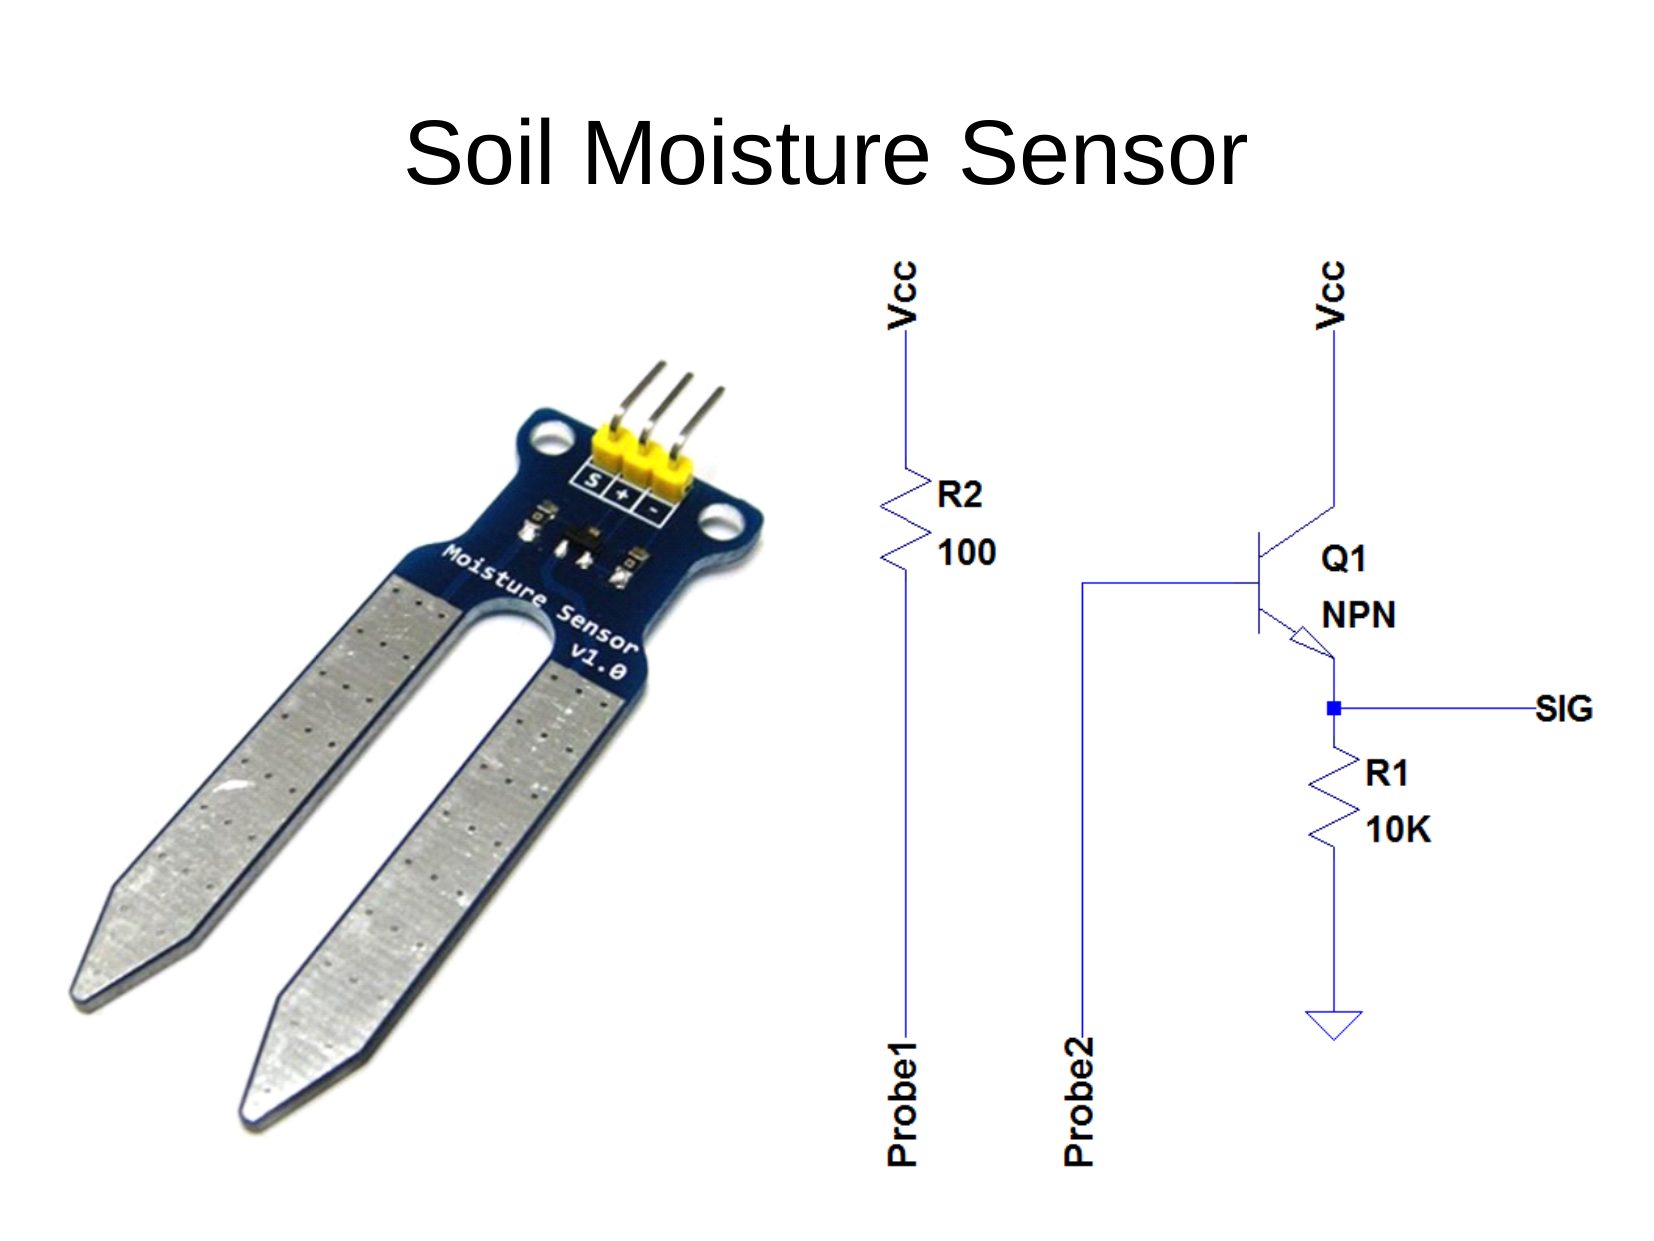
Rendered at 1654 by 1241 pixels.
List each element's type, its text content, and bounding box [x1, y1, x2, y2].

picture [0, 224, 1607, 1193]
title Soil Moisture Sensor [82, 49, 1571, 257]
